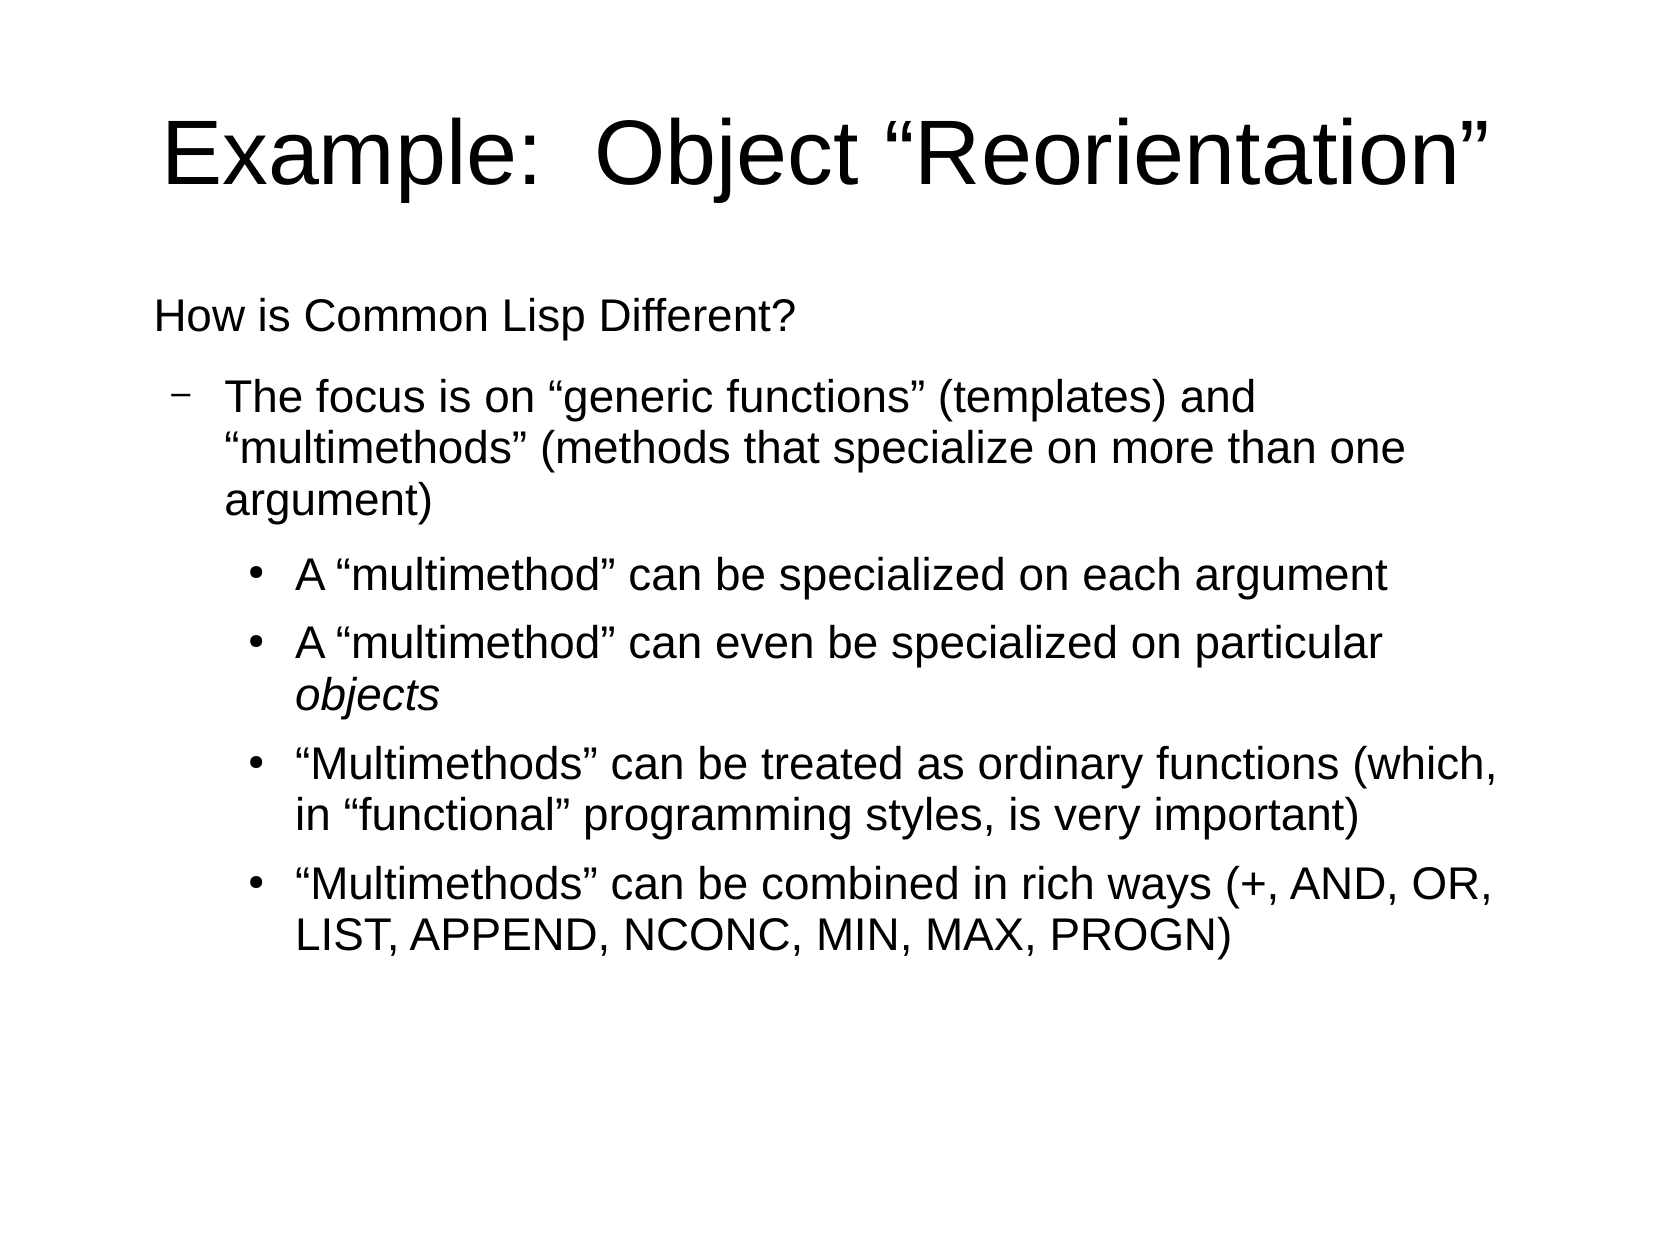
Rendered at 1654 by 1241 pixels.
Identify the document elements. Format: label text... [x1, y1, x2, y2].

list How is Common Lisp Different? The focus is on “generic functions” (templates) and “multimethods” (methods that specialize on more than one argument) A “multimethod” can be specialized on each argument A “multimethod” can even be specialized on particular objects “Multimethods” can be treated as ordinary functions (which, in “functional” programming styles, is very important) “Multimethods” can be combined in rich ways (+, AND, OR, LIST, APPEND, NCONC, MIN, MAX, PROGN) [82, 290, 1538, 1010]
title Example: Object “Reorientation” [82, 49, 1571, 257]
